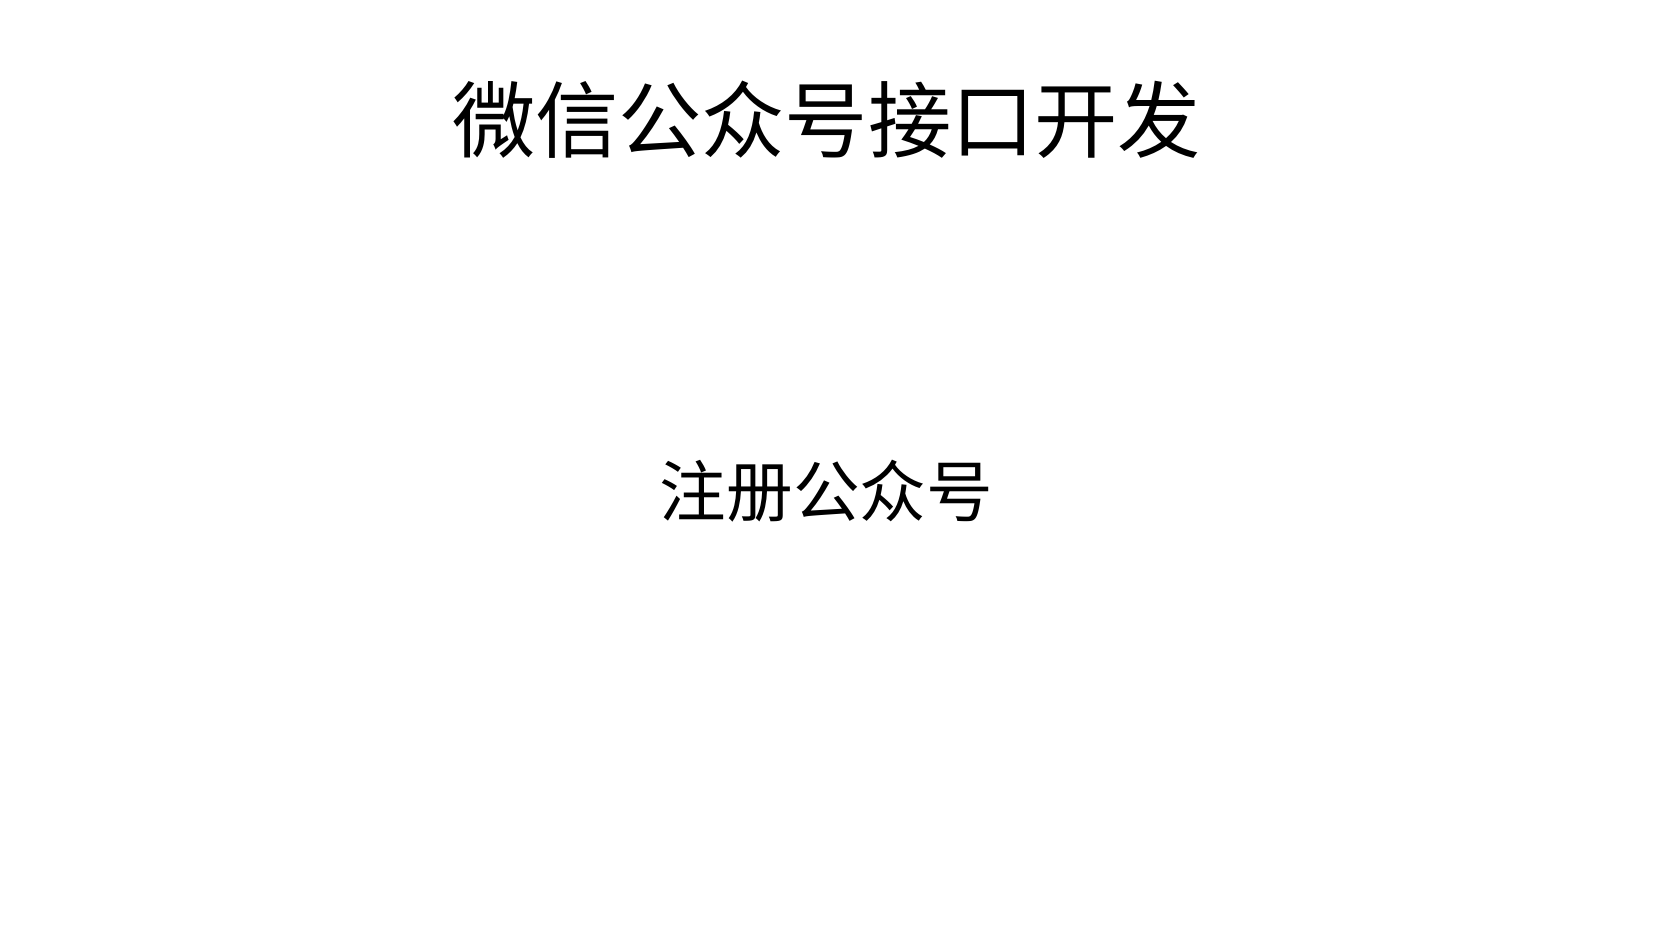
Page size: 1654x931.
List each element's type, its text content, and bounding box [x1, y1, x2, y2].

subtitle 注册公众号 [82, 217, 1571, 758]
title 微信公众号接口开发 [82, 37, 1571, 193]
